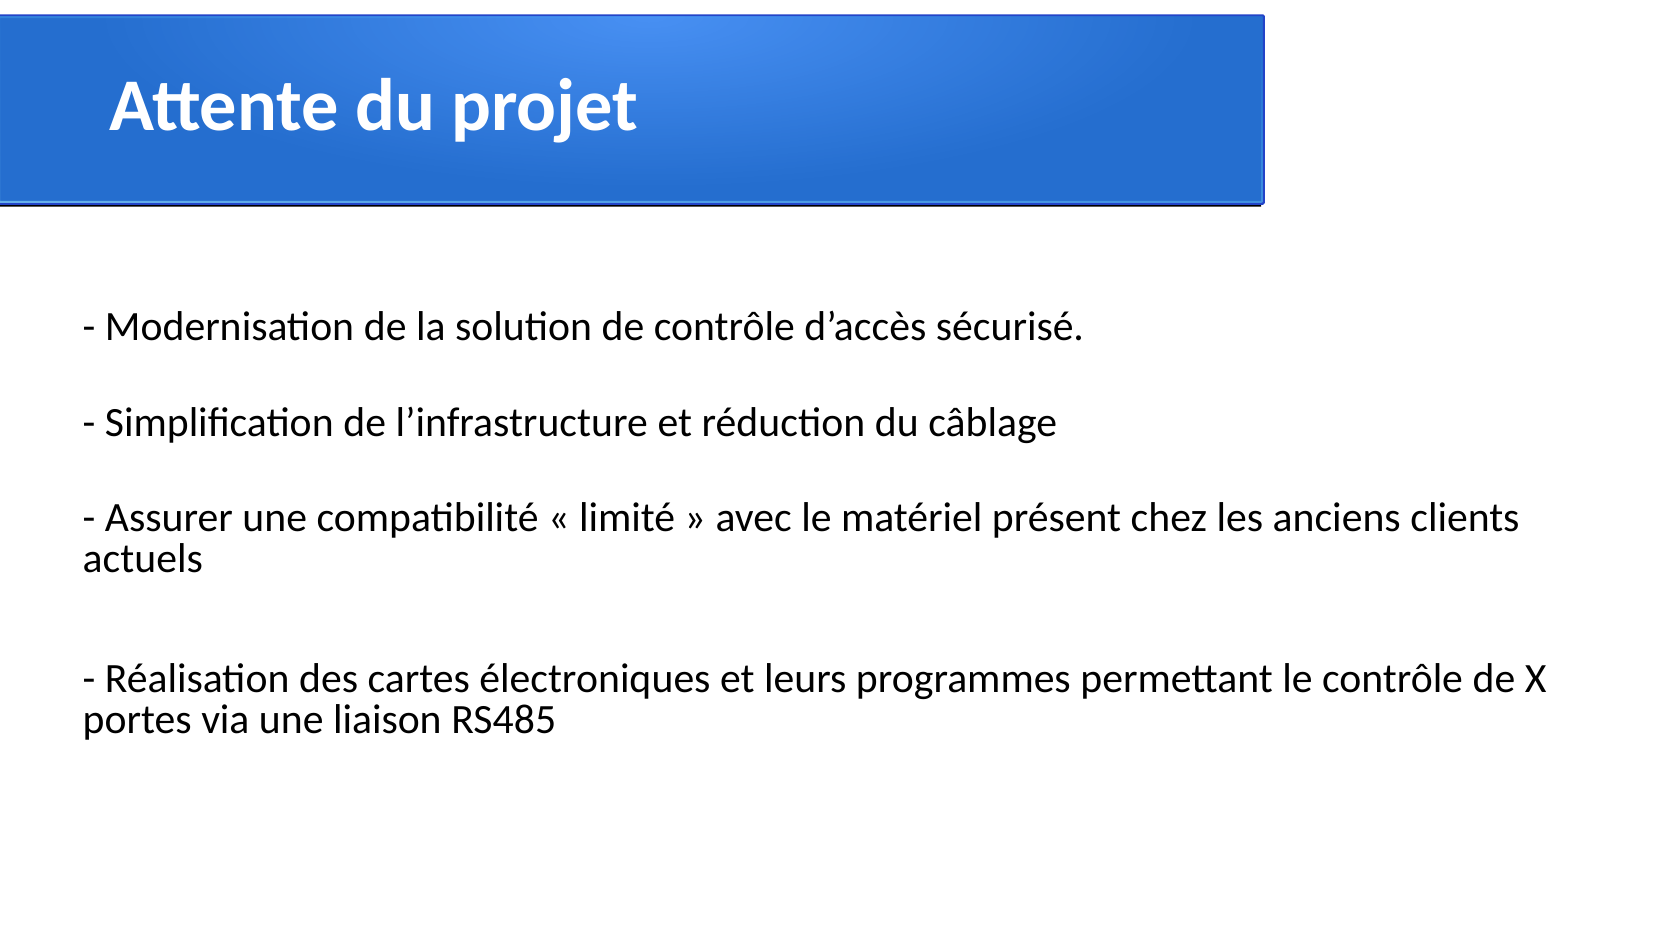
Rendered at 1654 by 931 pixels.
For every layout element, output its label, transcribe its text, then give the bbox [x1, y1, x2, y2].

list - Modernisation de la solution de contrôle d’accès sécurisé. - Simplification de l’infrastructure et réduction du câblage - Assurer une compatibilité « limité » avec le matériel présent chez les anciens clients actuels - Réalisation des cartes électroniques et leurs programmes permettant le contrôle de X portes via une liaison RS485 [82, 224, 1571, 764]
title Attente du projet [82, 35, 1235, 189]
